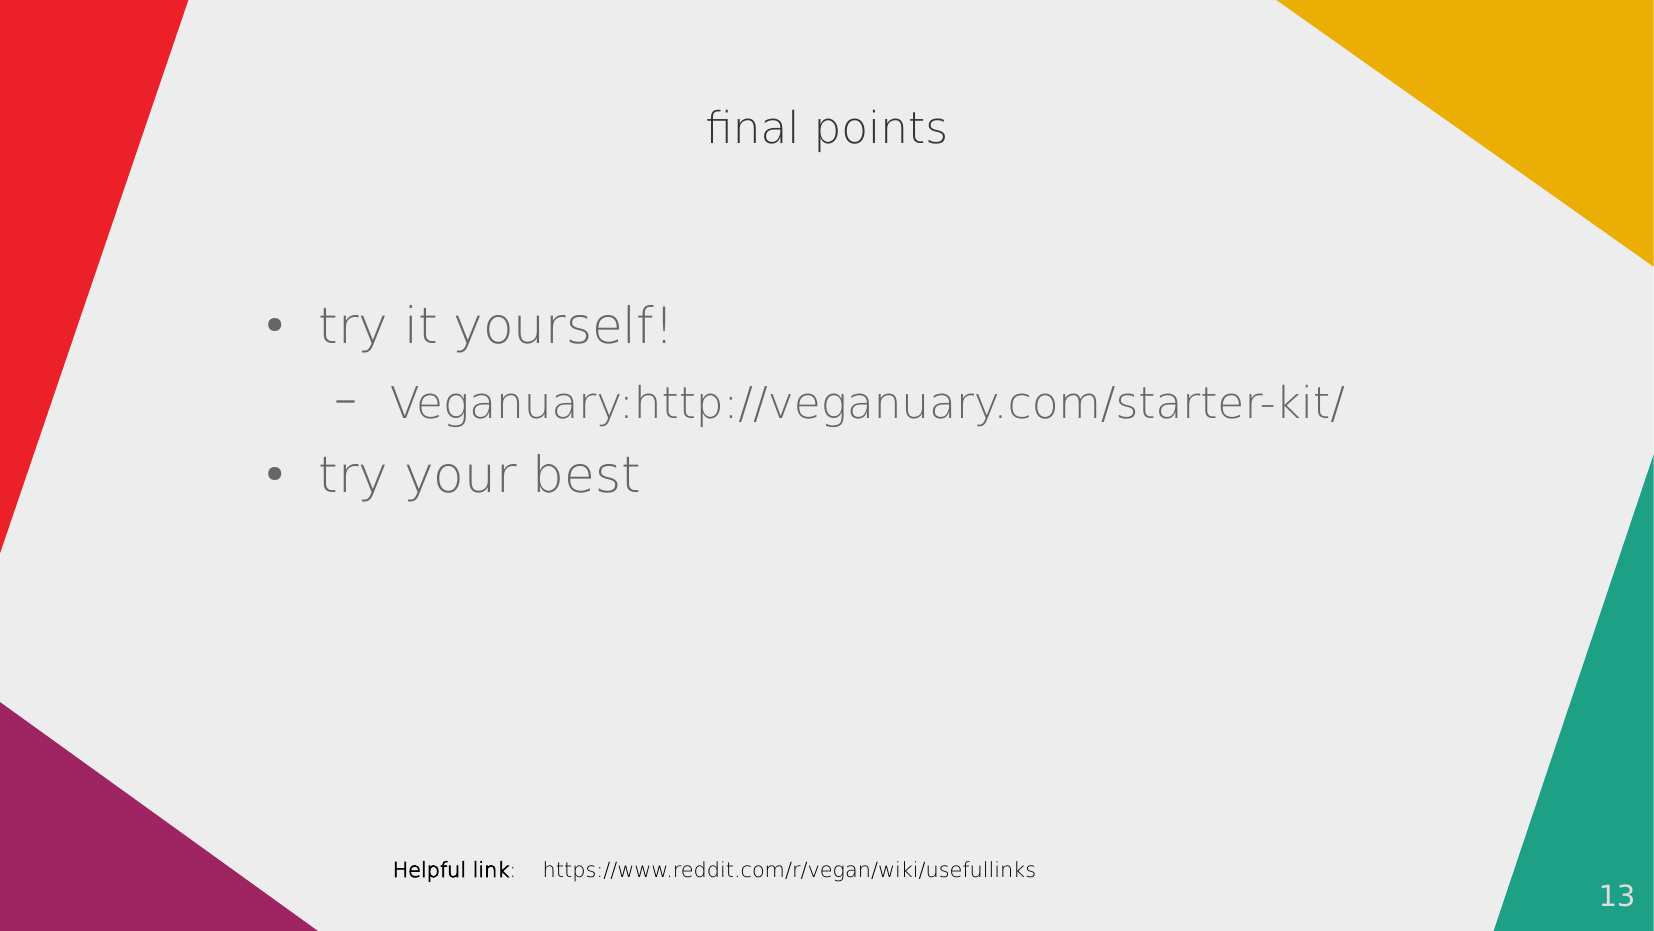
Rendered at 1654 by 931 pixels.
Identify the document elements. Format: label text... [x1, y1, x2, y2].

list try it yourself! Veganuary:http://veganuary.com/starter-kit/ try your best [248, 297, 1430, 638]
text_box Helpful link: https://www.reddit.com/r/vegan/wiki/usefullinks [377, 850, 1371, 931]
title final points [114, 54, 1539, 203]
